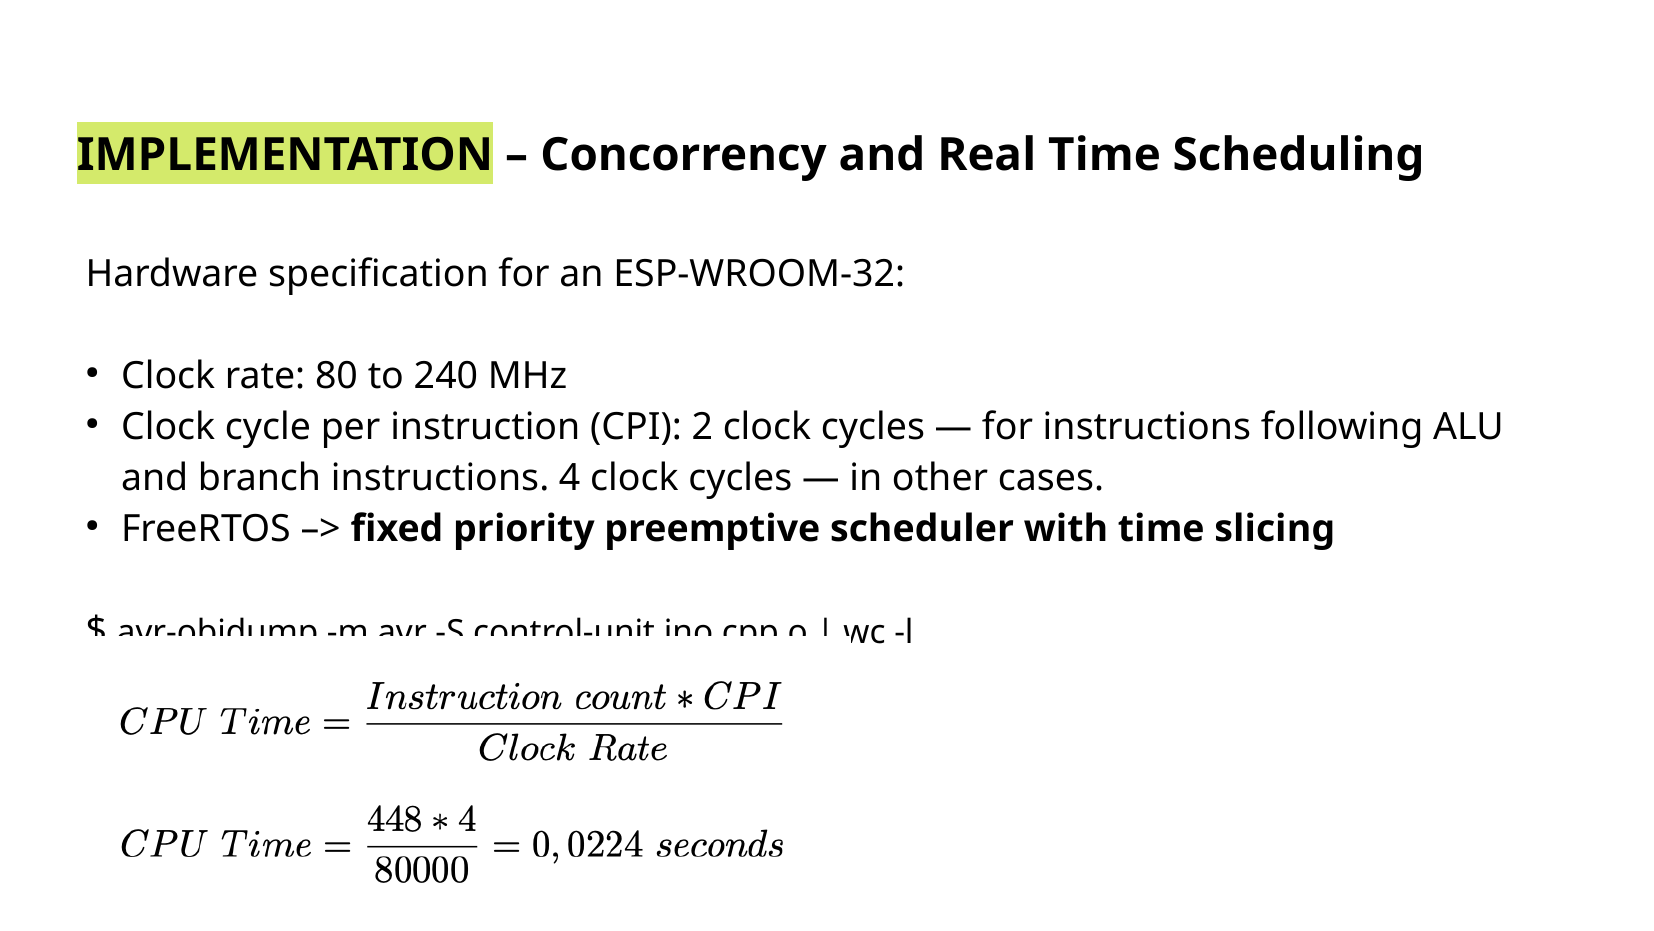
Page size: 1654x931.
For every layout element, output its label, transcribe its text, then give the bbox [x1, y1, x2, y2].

text_box Hardware specification for an ESP-WROOM-32: Clock rate: 80 to 240 MHz Clock cycle per instruction (CPI): 2 clock cycles — for instructions following ALU and branch instructions. 4 clock cycles — in other cases. FreeRTOS –> fixed priority preemptive scheduler with time slicing $ avr-objdump -m avr -S control-unit.ino.cpp.o | wc -l output –> 448 [70, 238, 1565, 645]
picture [62, 636, 851, 930]
title IMPLEMENTATION – Concorrency and Real Time Scheduling [76, 99, 1565, 207]
